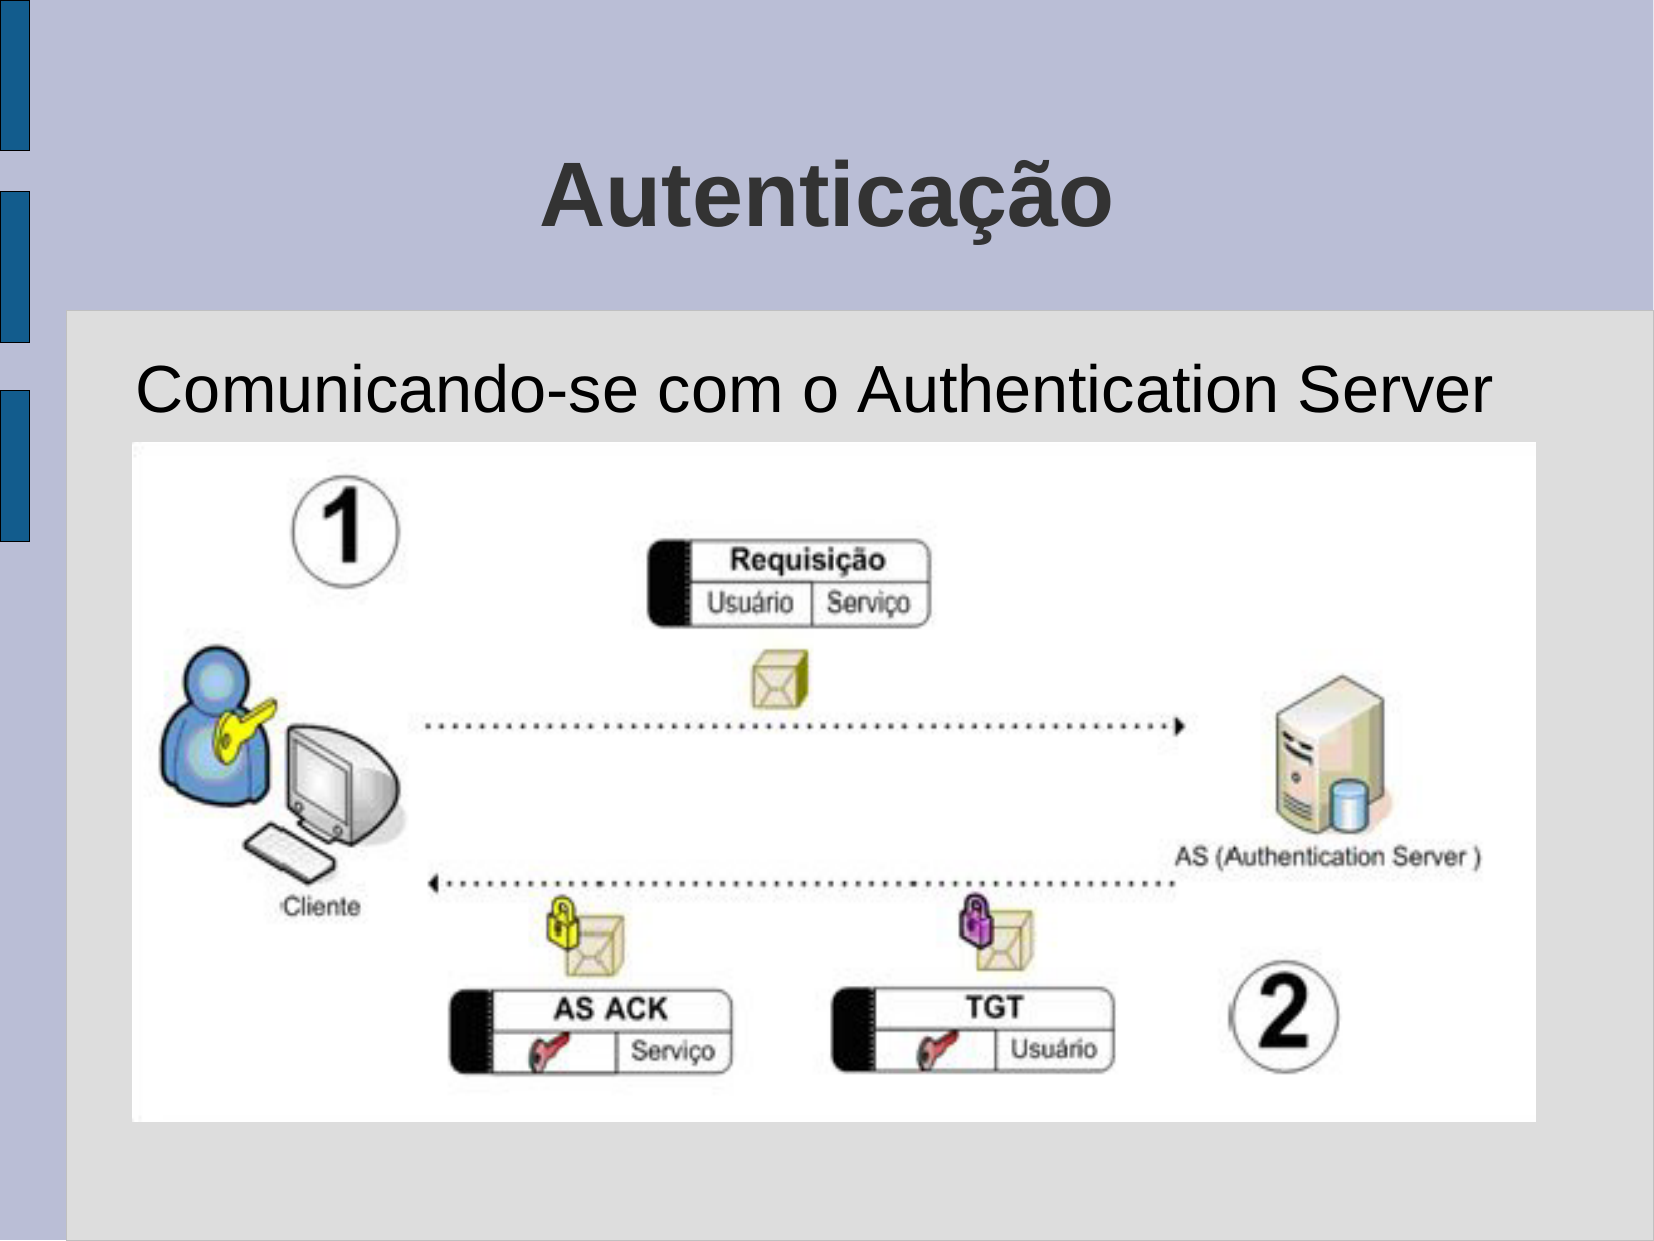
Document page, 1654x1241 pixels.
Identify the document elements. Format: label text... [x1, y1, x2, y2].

picture [132, 442, 1536, 1123]
title Autenticação [121, 91, 1534, 299]
list Comunicando-se com o Authentication Server [118, 352, 1536, 475]
